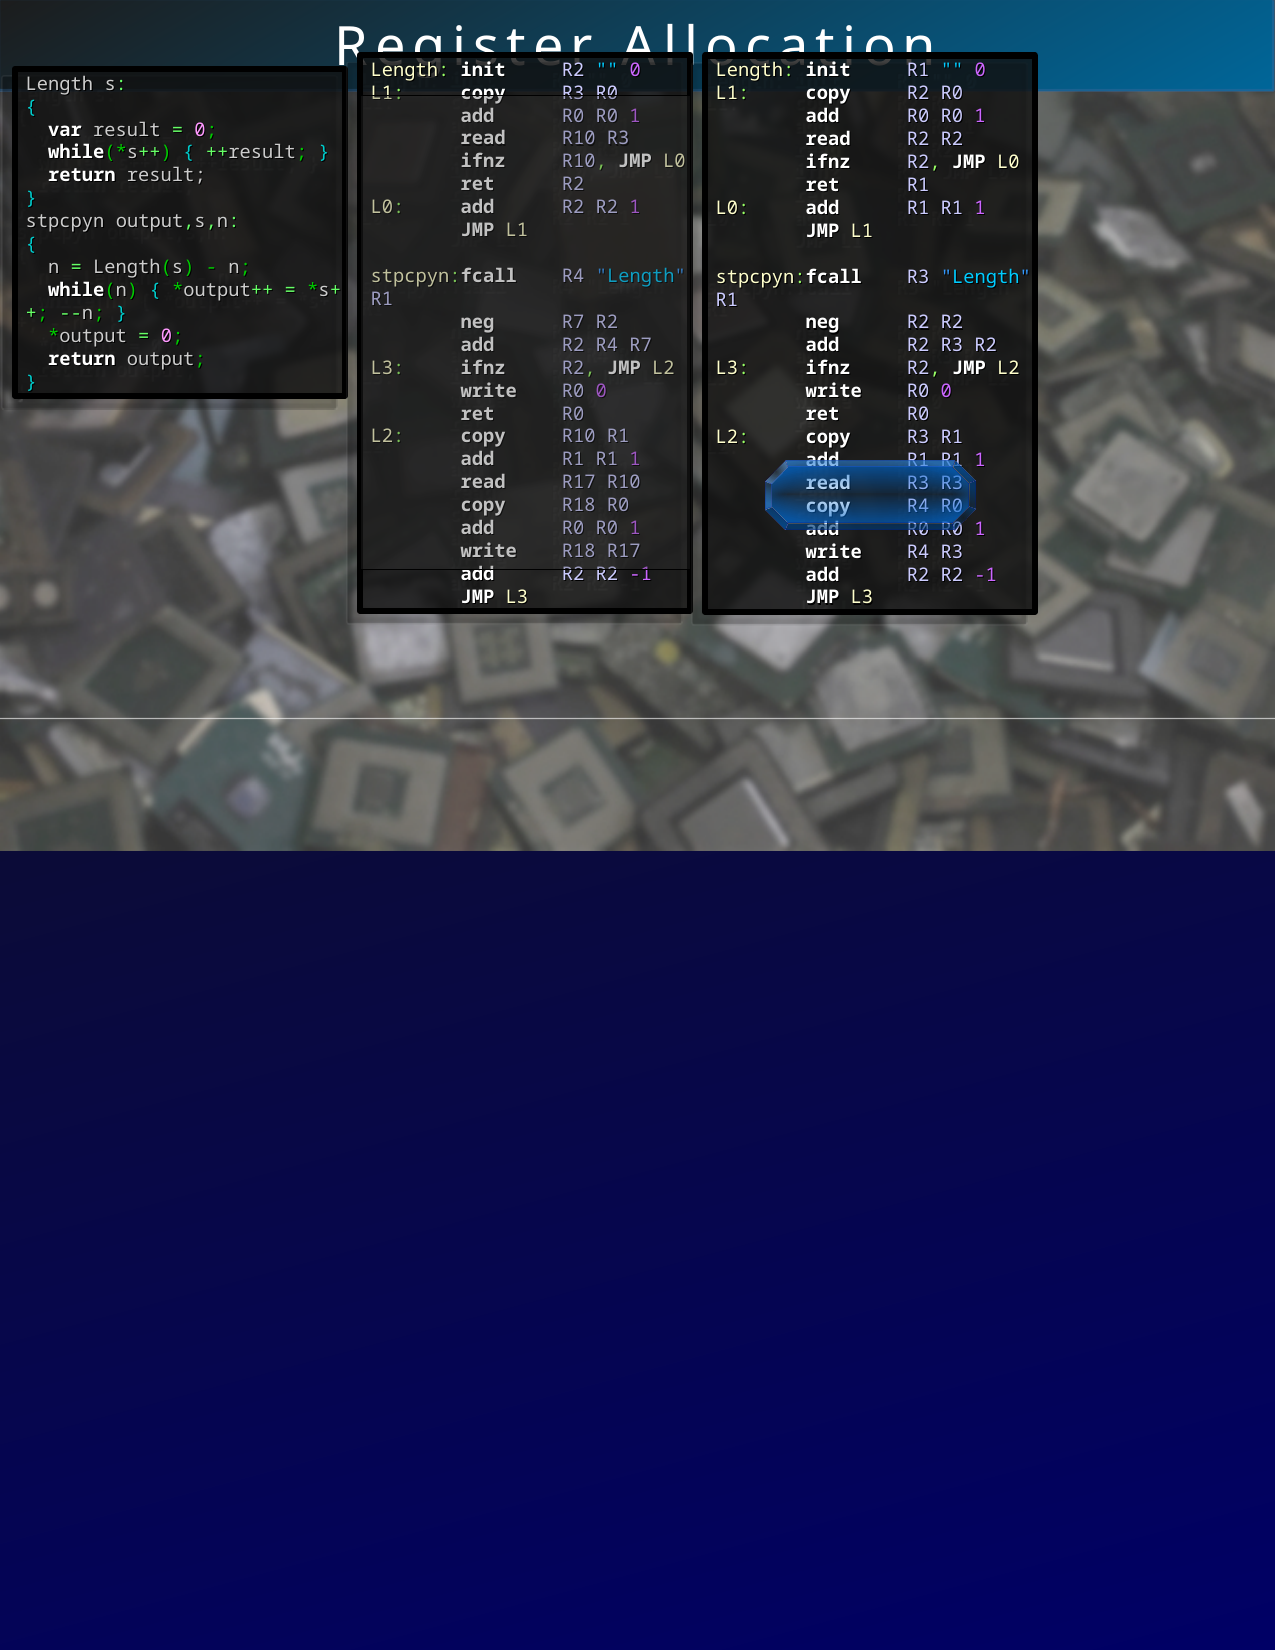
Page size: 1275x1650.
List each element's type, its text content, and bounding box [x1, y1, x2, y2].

picture [0, 720, 1275, 851]
text_box Length: init R1 "" 0 L1: copy R2 R0 add R0 R0 1 read R2 R2 ifnz R2, JMP L0 ret R1 L0: add R1 R1 1 JMP L1 stpcpyn:fcall R3 "Length" R1 neg R2 R2 add R2 R3 R2 L3: ifnz R2, JMP L2 write R0 0 ret R0 L2: copy R3 R1 add R1 R1 1 read R3 R3 copy R4 R0 add R0 R0 1 write R4 R3 add R2 R2 -1 JMP L3 [705, 97, 1036, 571]
text_box Length s: { var result = 0; while(*s++) { ++result; } return result; } stpcpyn output,s,n: { n = Length(s) - n; while(n) { *output++ = *s++; --n; } *output = 0; return output; } [15, 97, 346, 368]
text_box Register Allocation [0, 0, 1274, 80]
text_box [765, 460, 976, 530]
text_box [360, 95, 691, 570]
picture [0, 92, 1275, 717]
